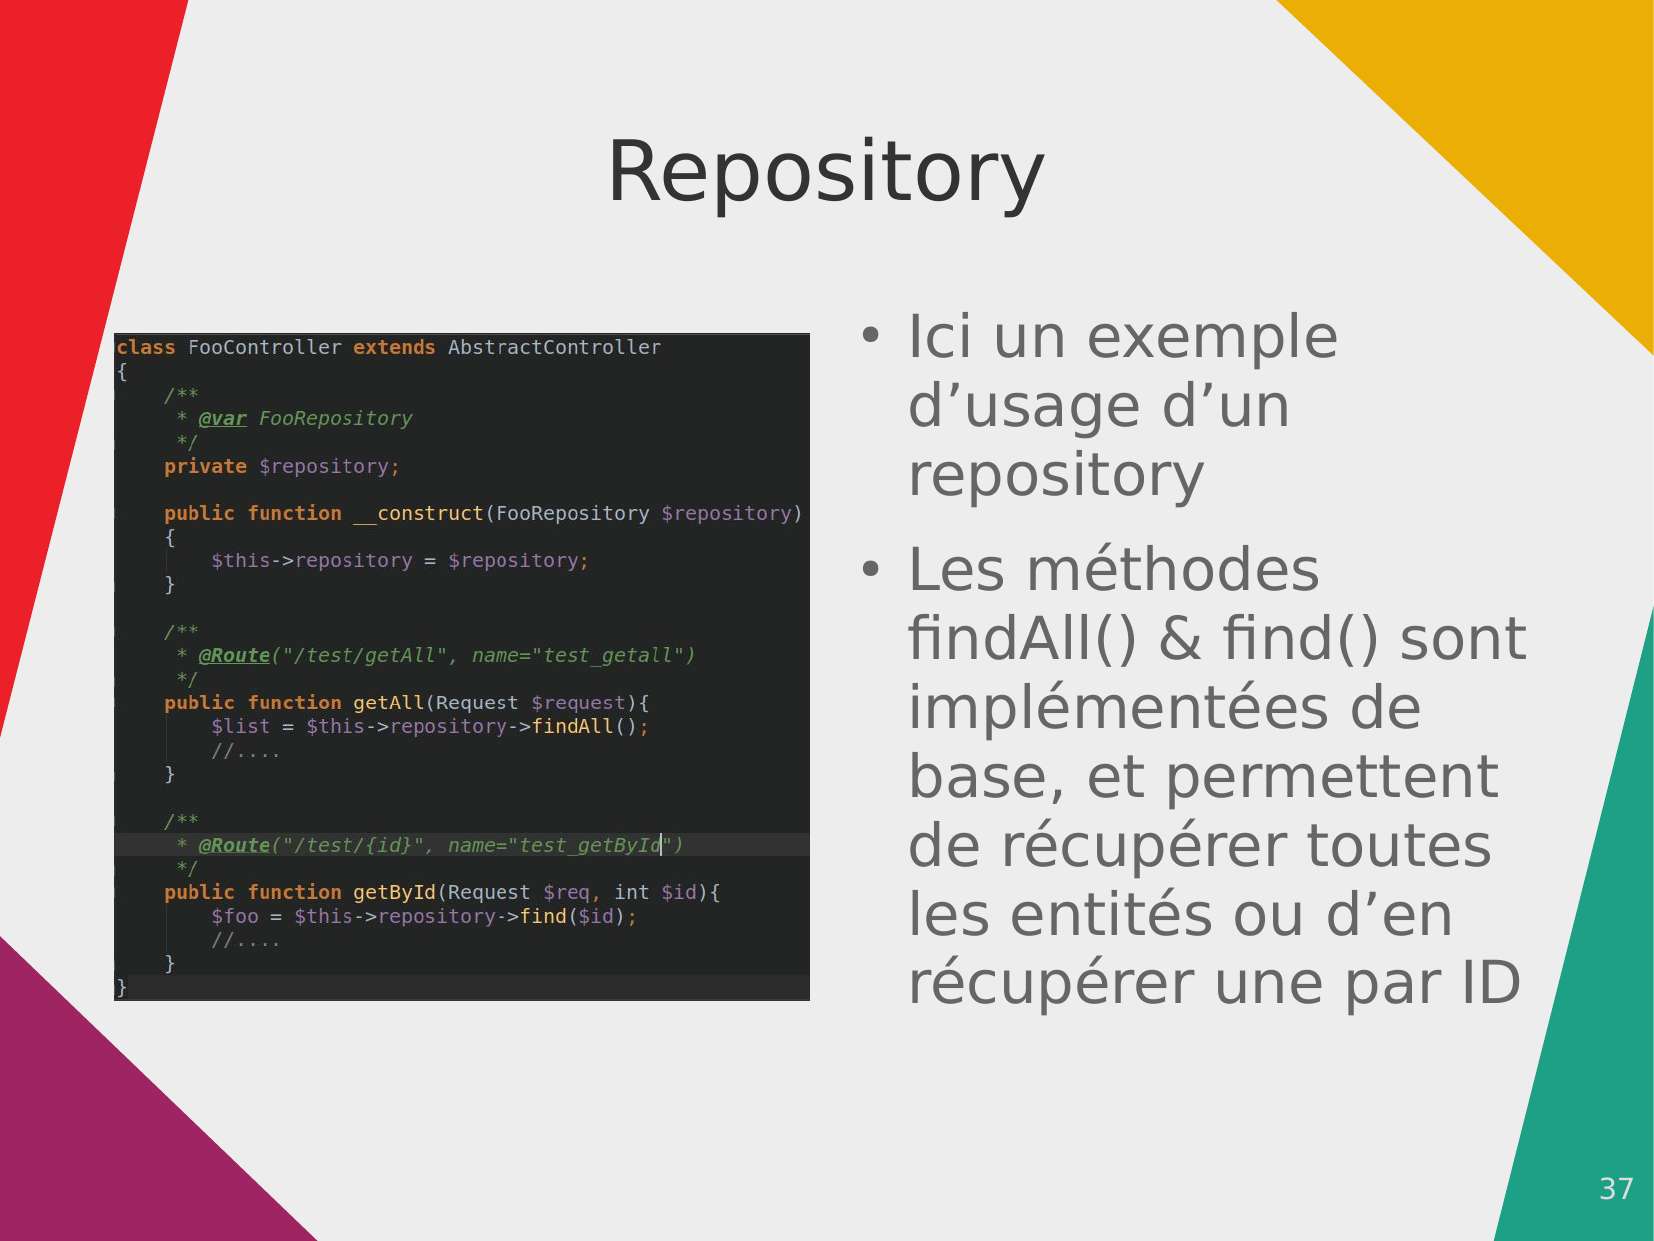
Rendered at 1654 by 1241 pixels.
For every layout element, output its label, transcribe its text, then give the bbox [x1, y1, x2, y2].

list Ici un exemple d’usage d’un repository Les méthodes findAll() & find() sont implémentées de base, et permettent de récupérer toutes les entités ou d’en récupérer une par ID [844, 302, 1540, 1033]
picture [114, 333, 810, 1001]
title Repository [114, 73, 1539, 271]
